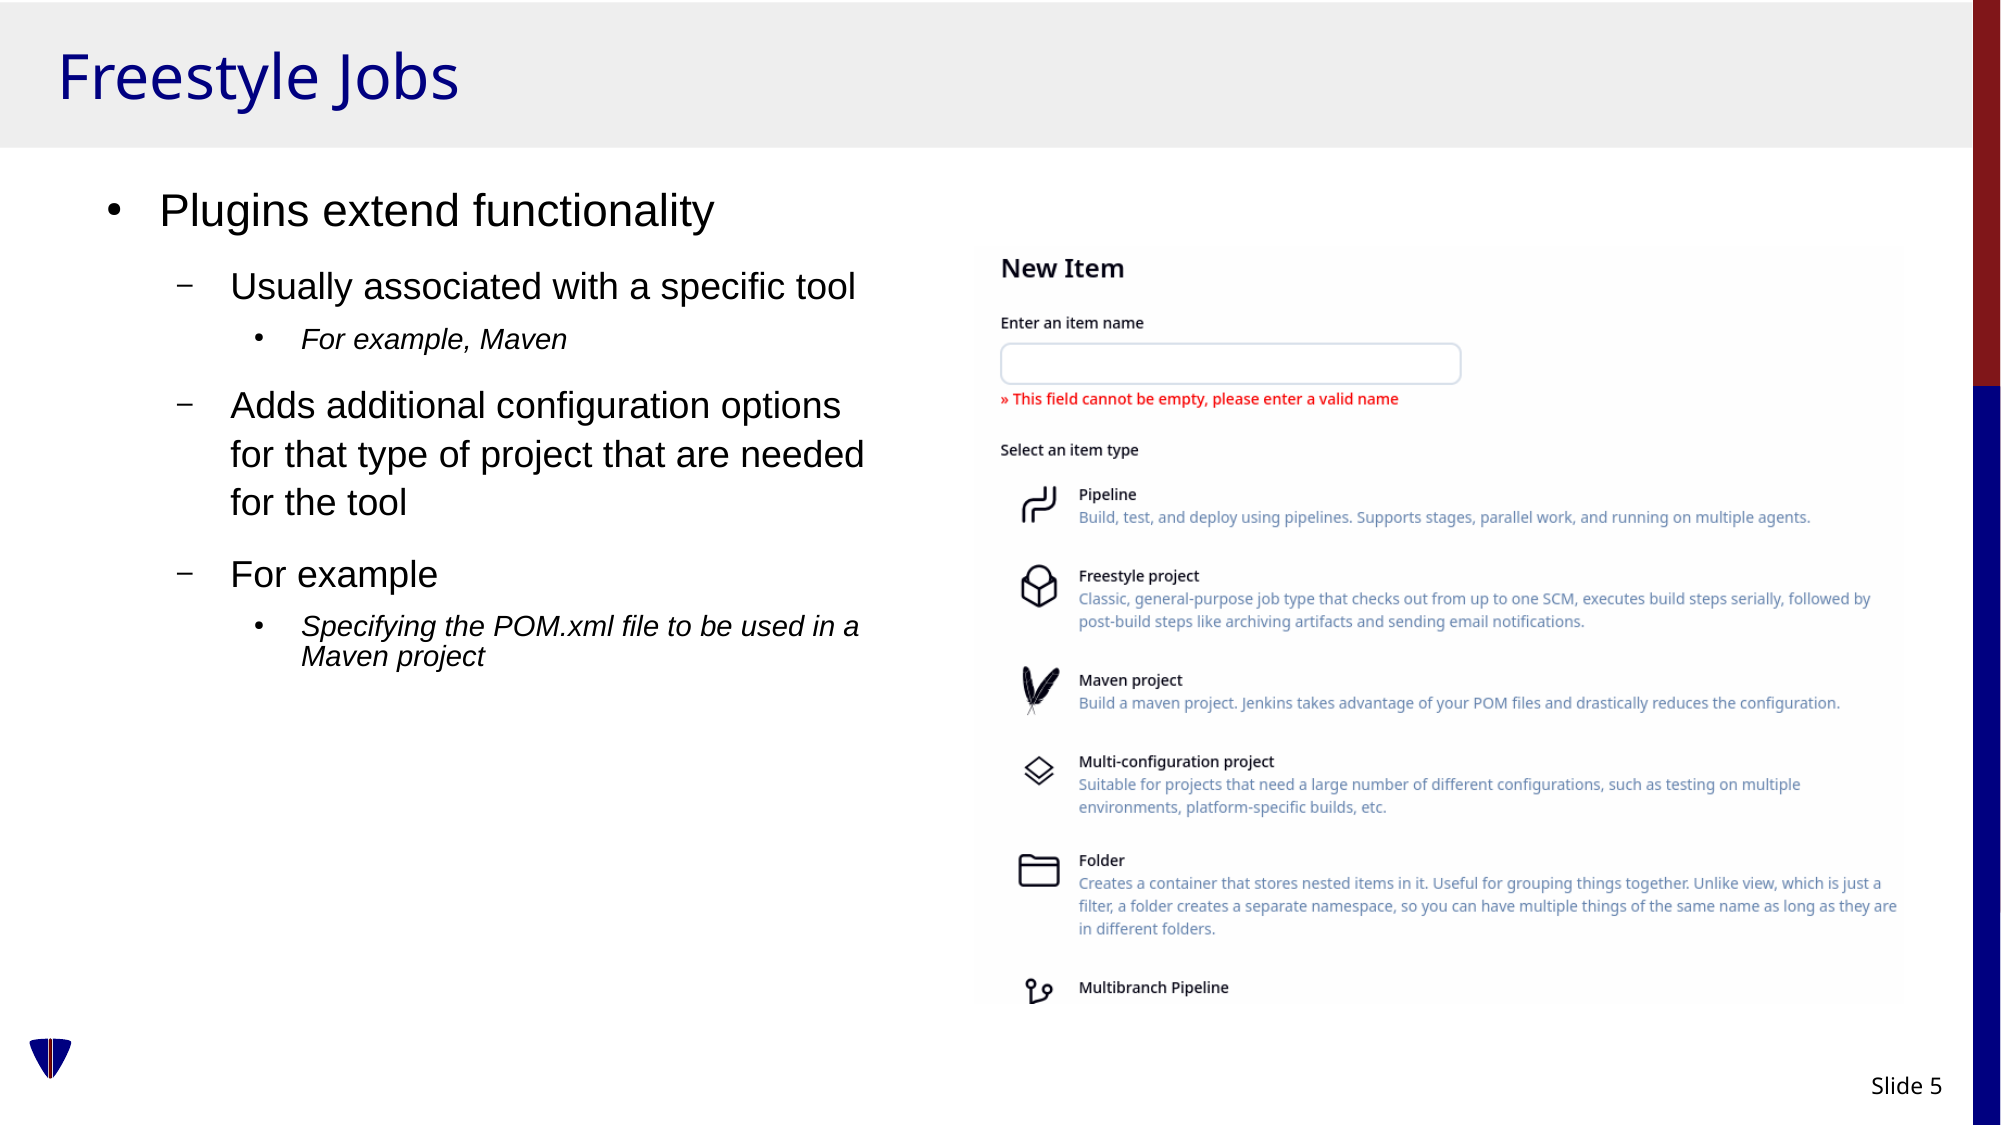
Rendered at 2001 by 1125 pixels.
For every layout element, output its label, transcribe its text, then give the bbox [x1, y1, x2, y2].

list Plugins extend functionality Usually associated with a specific tool For example, Maven Adds additional configuration options for that type of project that are needed for the tool For example Specifying the POM.xml file to be used in a Maven project [88, 177, 886, 1034]
title Freestyle Jobs [0, 2, 1973, 148]
picture [974, 246, 1904, 1004]
